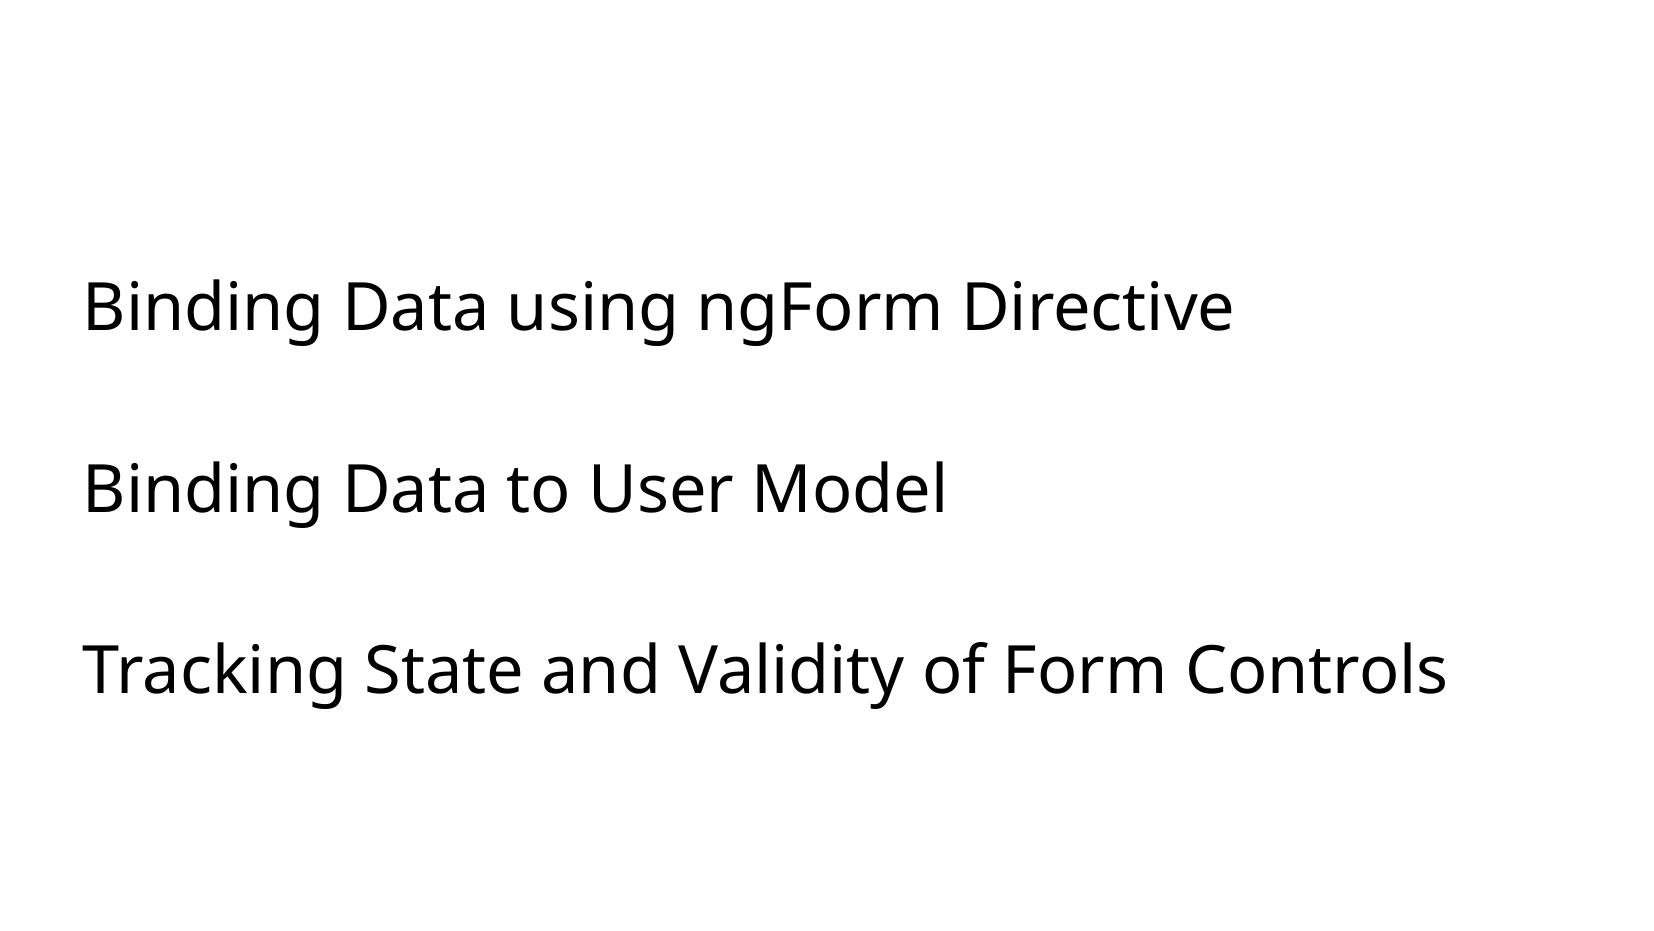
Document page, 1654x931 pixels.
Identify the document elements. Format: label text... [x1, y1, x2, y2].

subtitle Binding Data using ngForm Directive Binding Data to User Model Tracking State and Validity of Form Controls [82, 216, 1571, 756]
